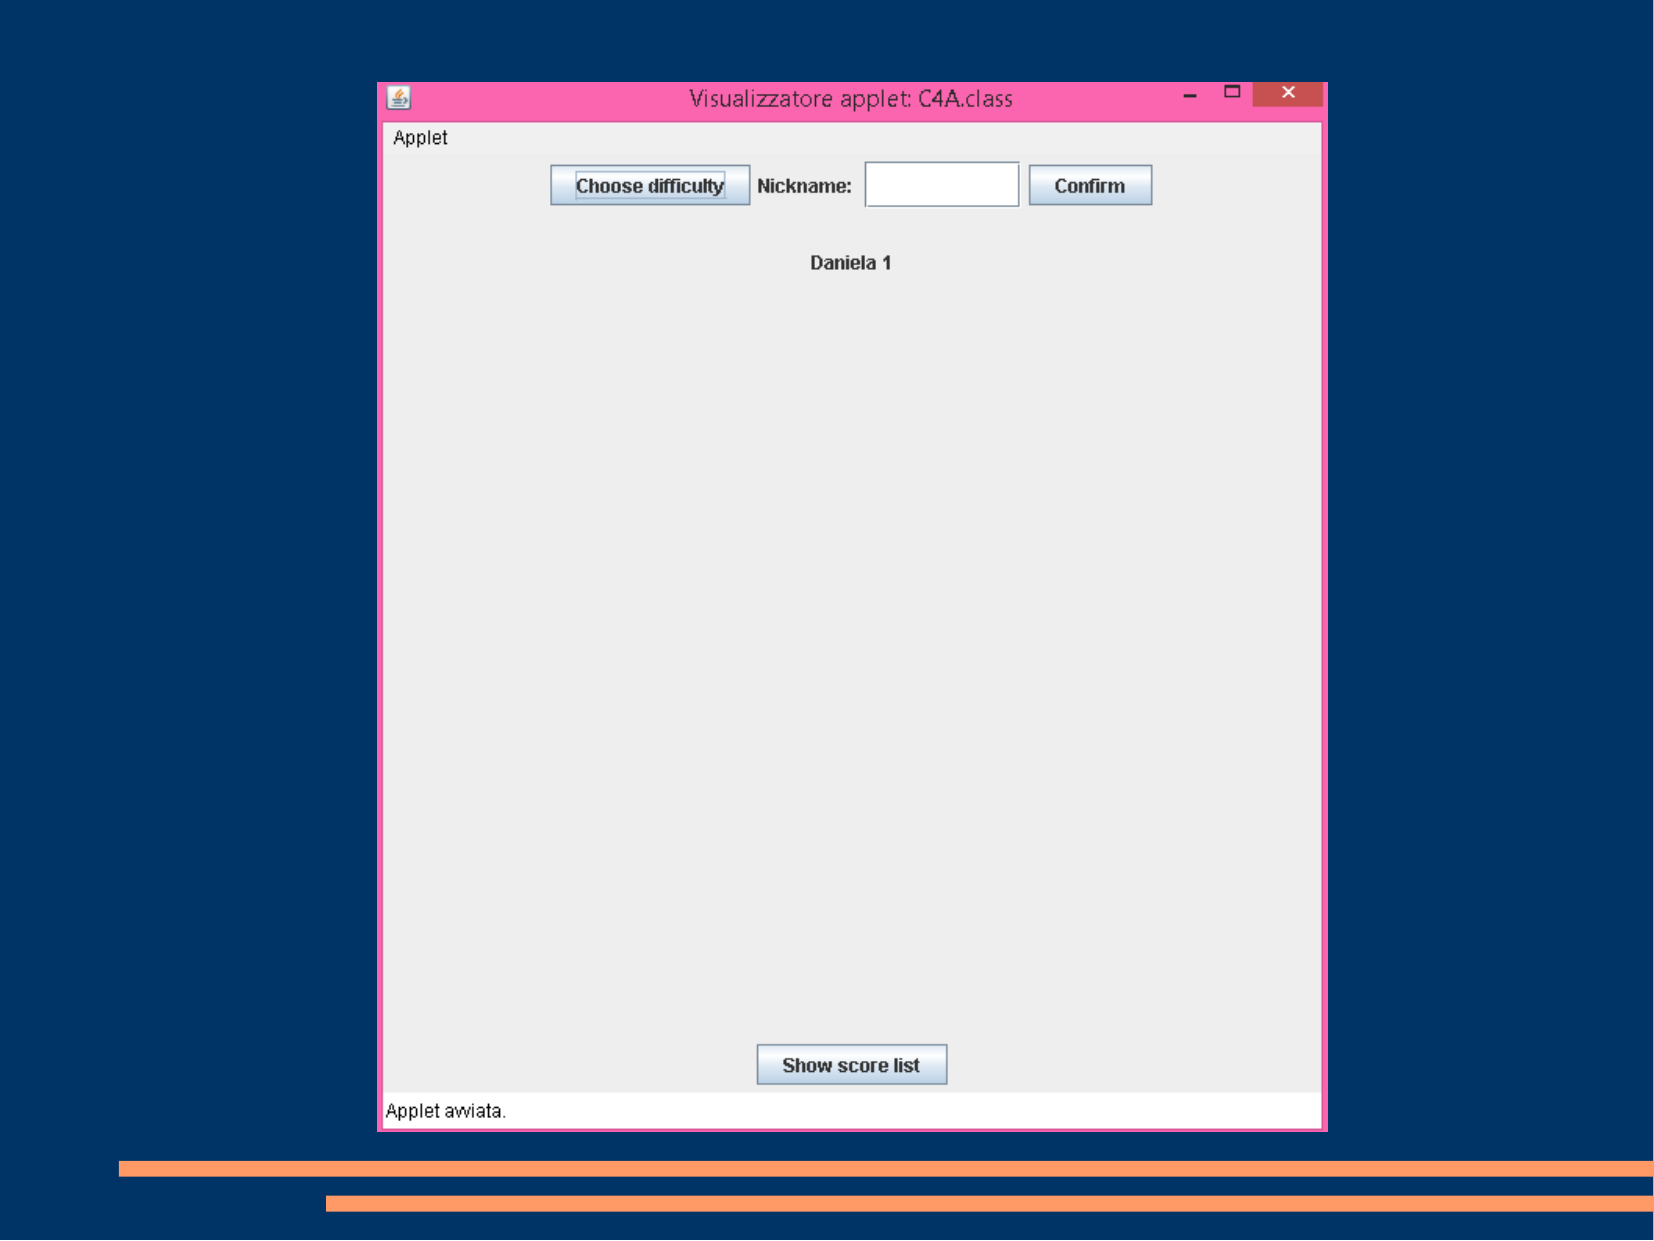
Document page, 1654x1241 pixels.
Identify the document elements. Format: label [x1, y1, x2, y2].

picture [377, 82, 1328, 1132]
